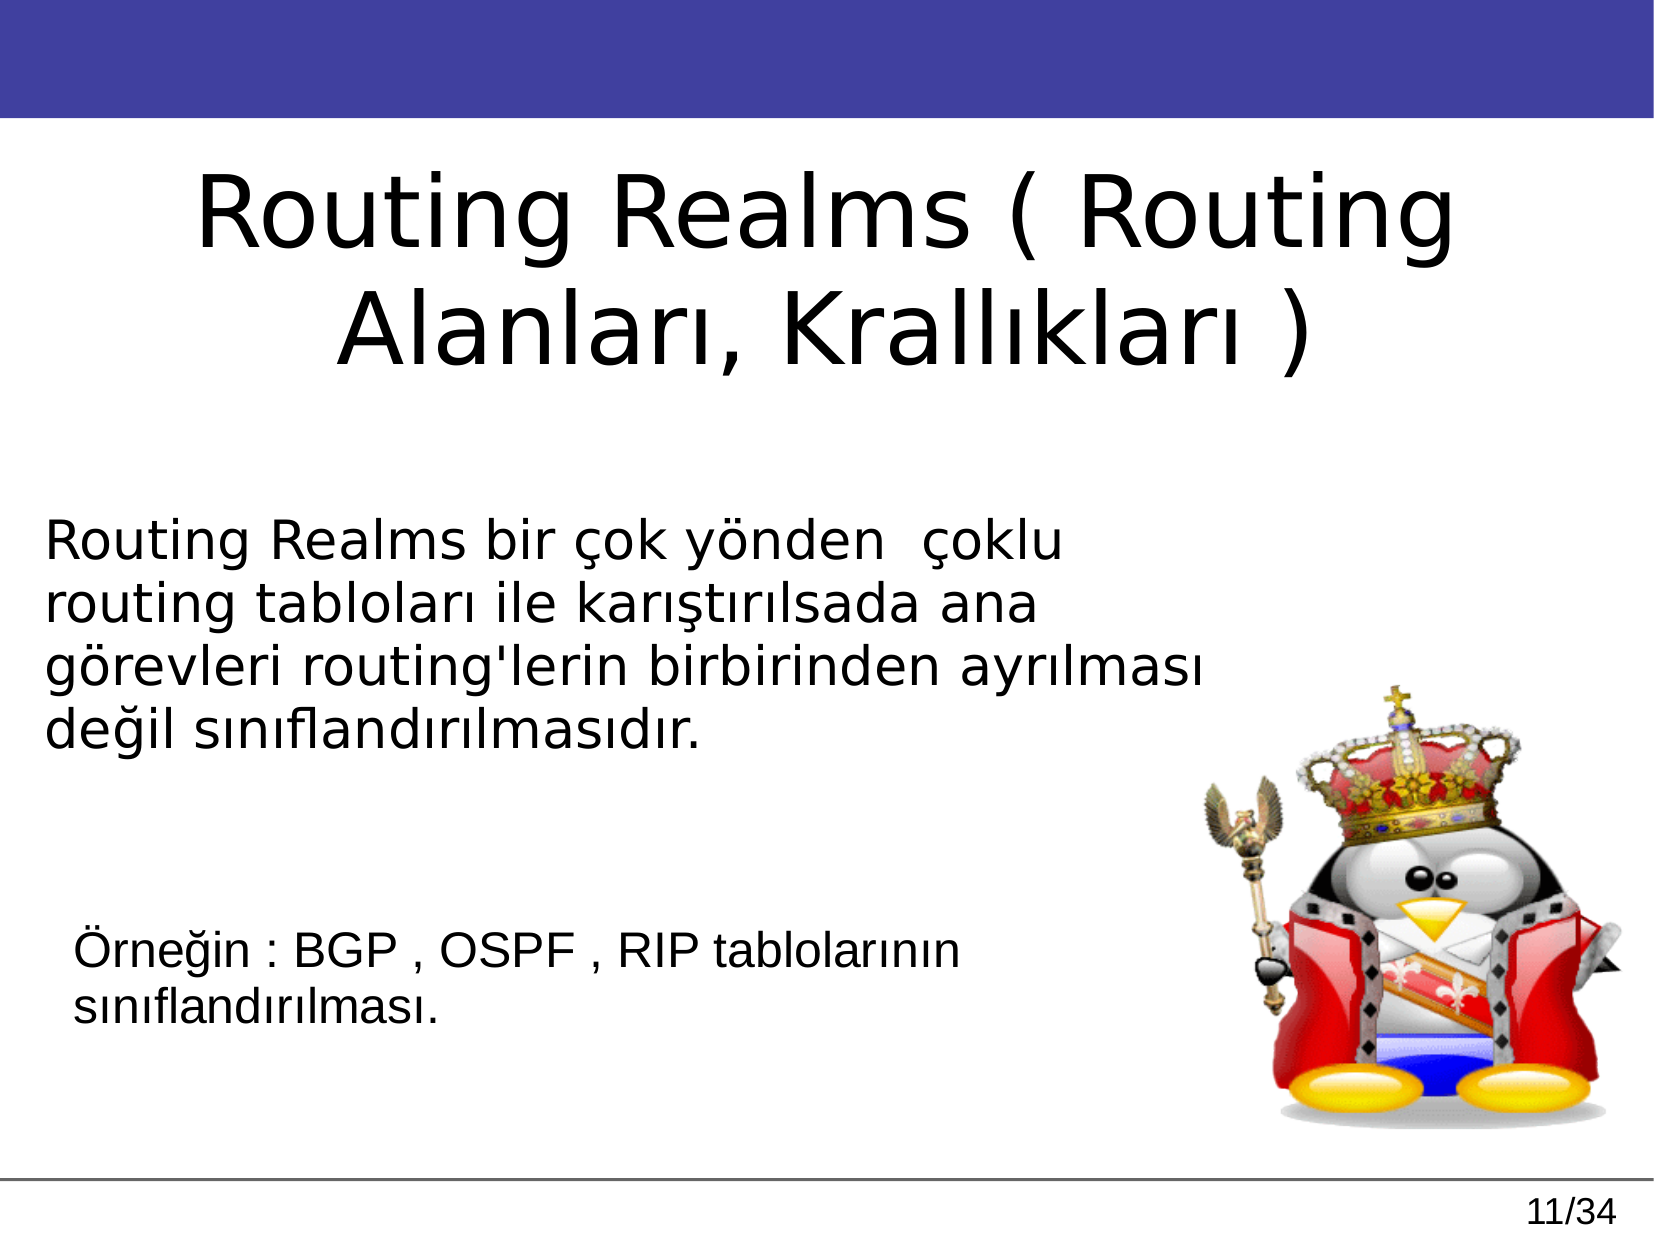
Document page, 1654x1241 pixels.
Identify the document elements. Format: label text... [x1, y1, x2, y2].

text_box Routing Realms ( Routing Alanları, Krallıkları ) [0, 147, 1654, 396]
text_box <number>/34 [1511, 1183, 1654, 1241]
text_box Örneğin : BGP , OSPF , RIP tablolarının sınıflandırılması. [59, 915, 1151, 1042]
text_box Routing Realms bir çok yönden çoklu routing tabloları ile karıştırılsada ana görevleri routing'lerin birbirinden ayrılması değil sınıflandırılmasıdır. [29, 501, 1241, 769]
picture [1151, 679, 1654, 1152]
